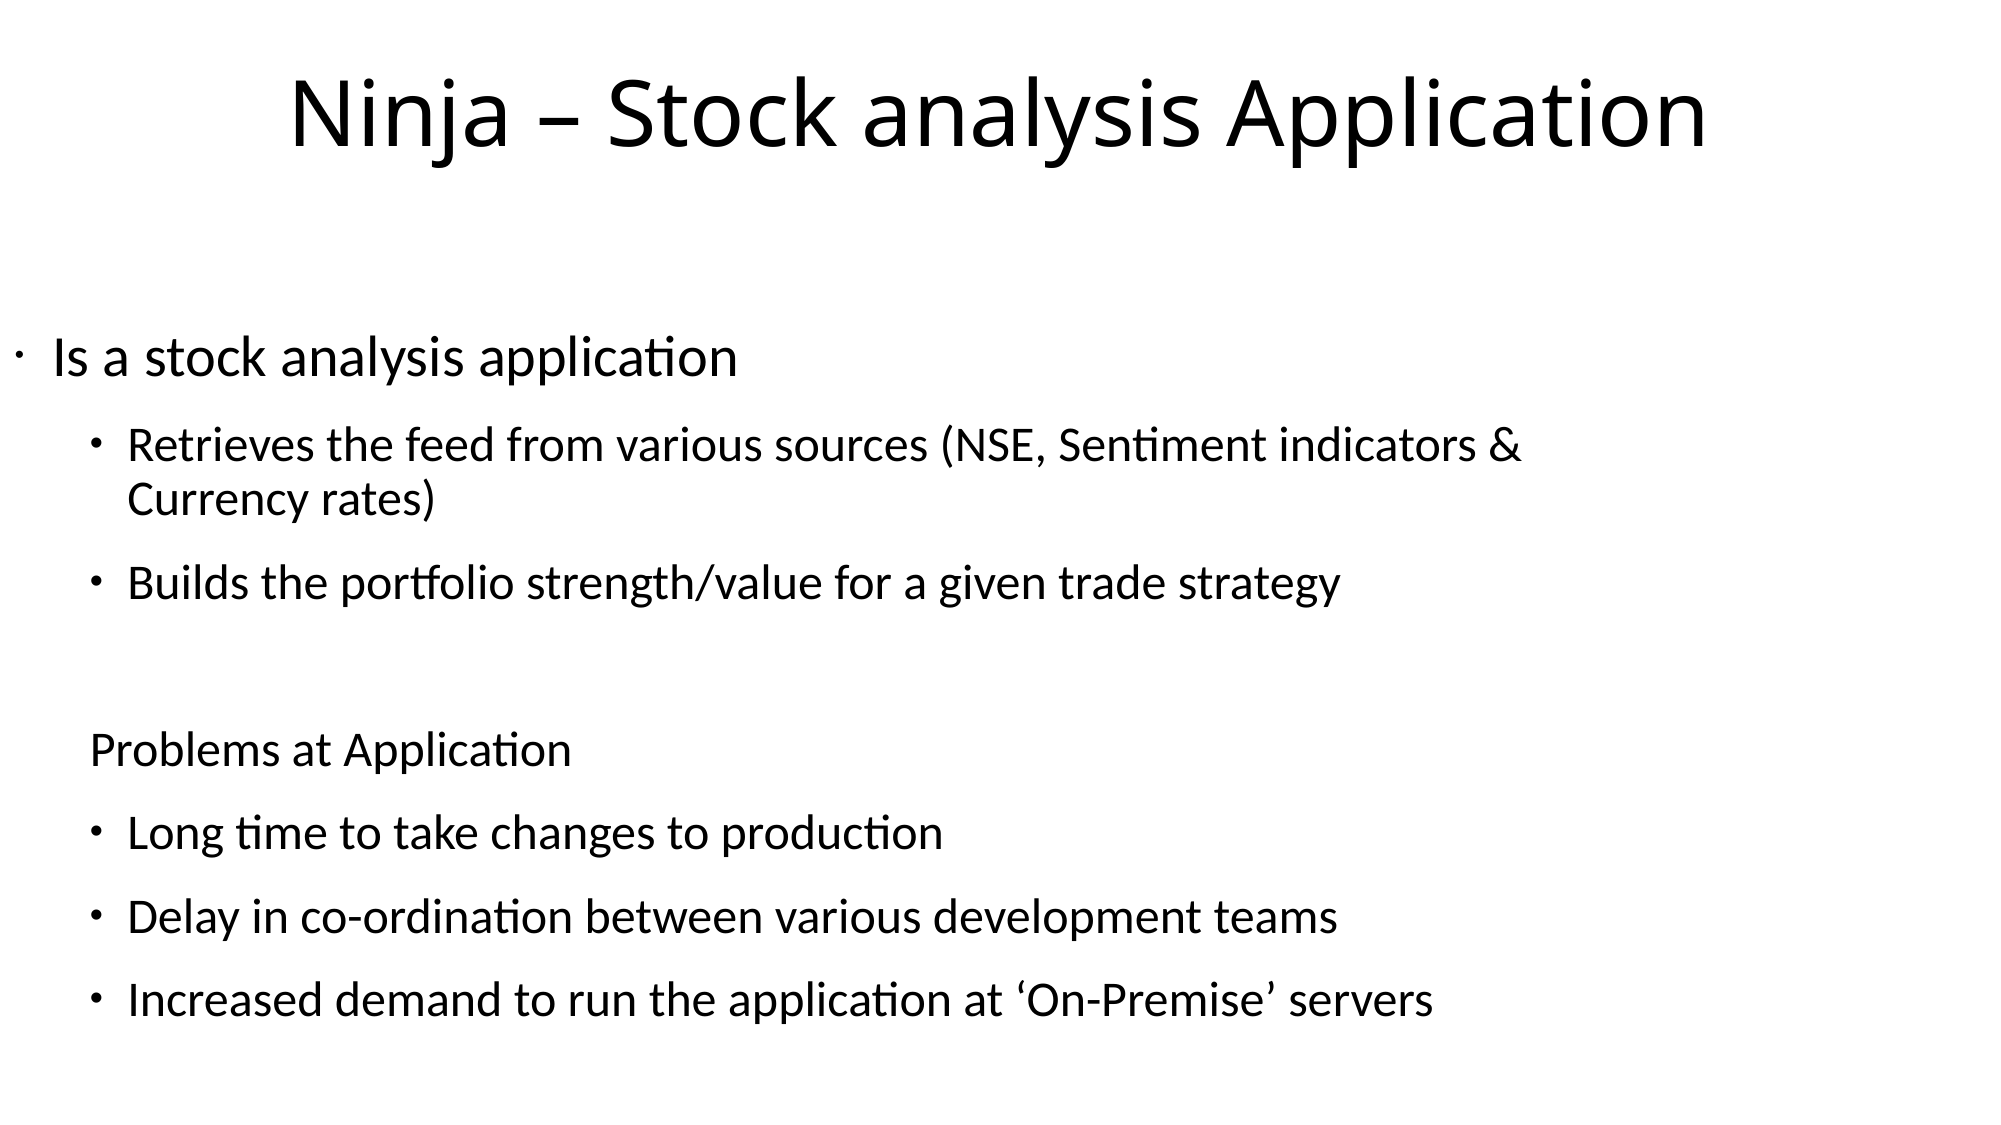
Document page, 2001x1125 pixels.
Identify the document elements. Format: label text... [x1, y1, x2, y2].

list Is a stock analysis application Retrieves the feed from various sources (NSE, Sentiment indicators & Currency rates) Builds the portfolio strength/value for a given trade strategy Problems at Application Long time to take changes to production Delay in co-ordination between various development teams Increased demand to run the application at ‘On-Premise’ servers Solution Approach Bring all applications to one code repository Build pipelines to reduce the timeline Leverage containerization using Dockers run the application at ‘On-Premise’ servers Leverage Kubernetis for scalability of the application [0, 318, 1725, 1033]
title Ninja – Stock analysis Application [137, 59, 1863, 278]
